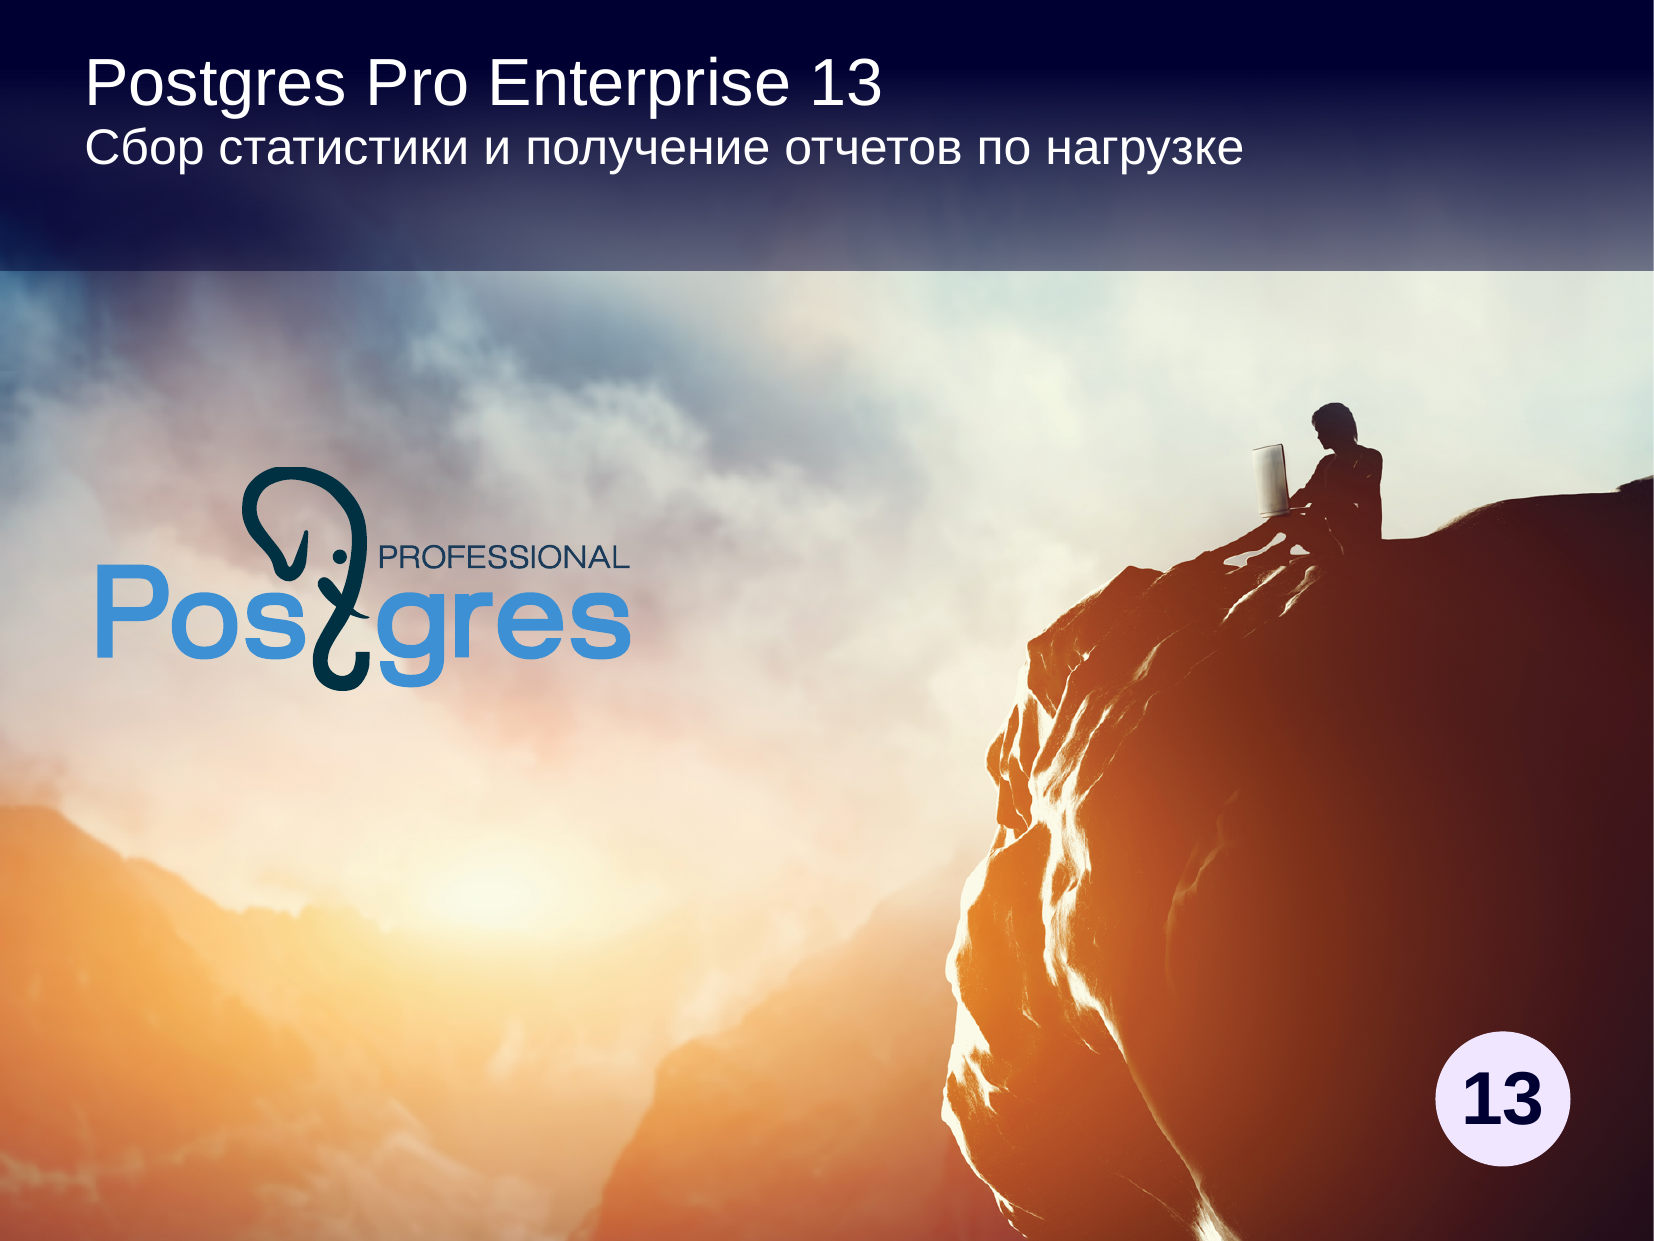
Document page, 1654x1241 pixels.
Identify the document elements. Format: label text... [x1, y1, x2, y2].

picture [0, 271, 1654, 1241]
title Postgres Pro Enterprise 13 Сбор статистики и получение отчетов по нагрузке [84, 44, 1636, 223]
text_box 13 [1435, 1031, 1571, 1167]
